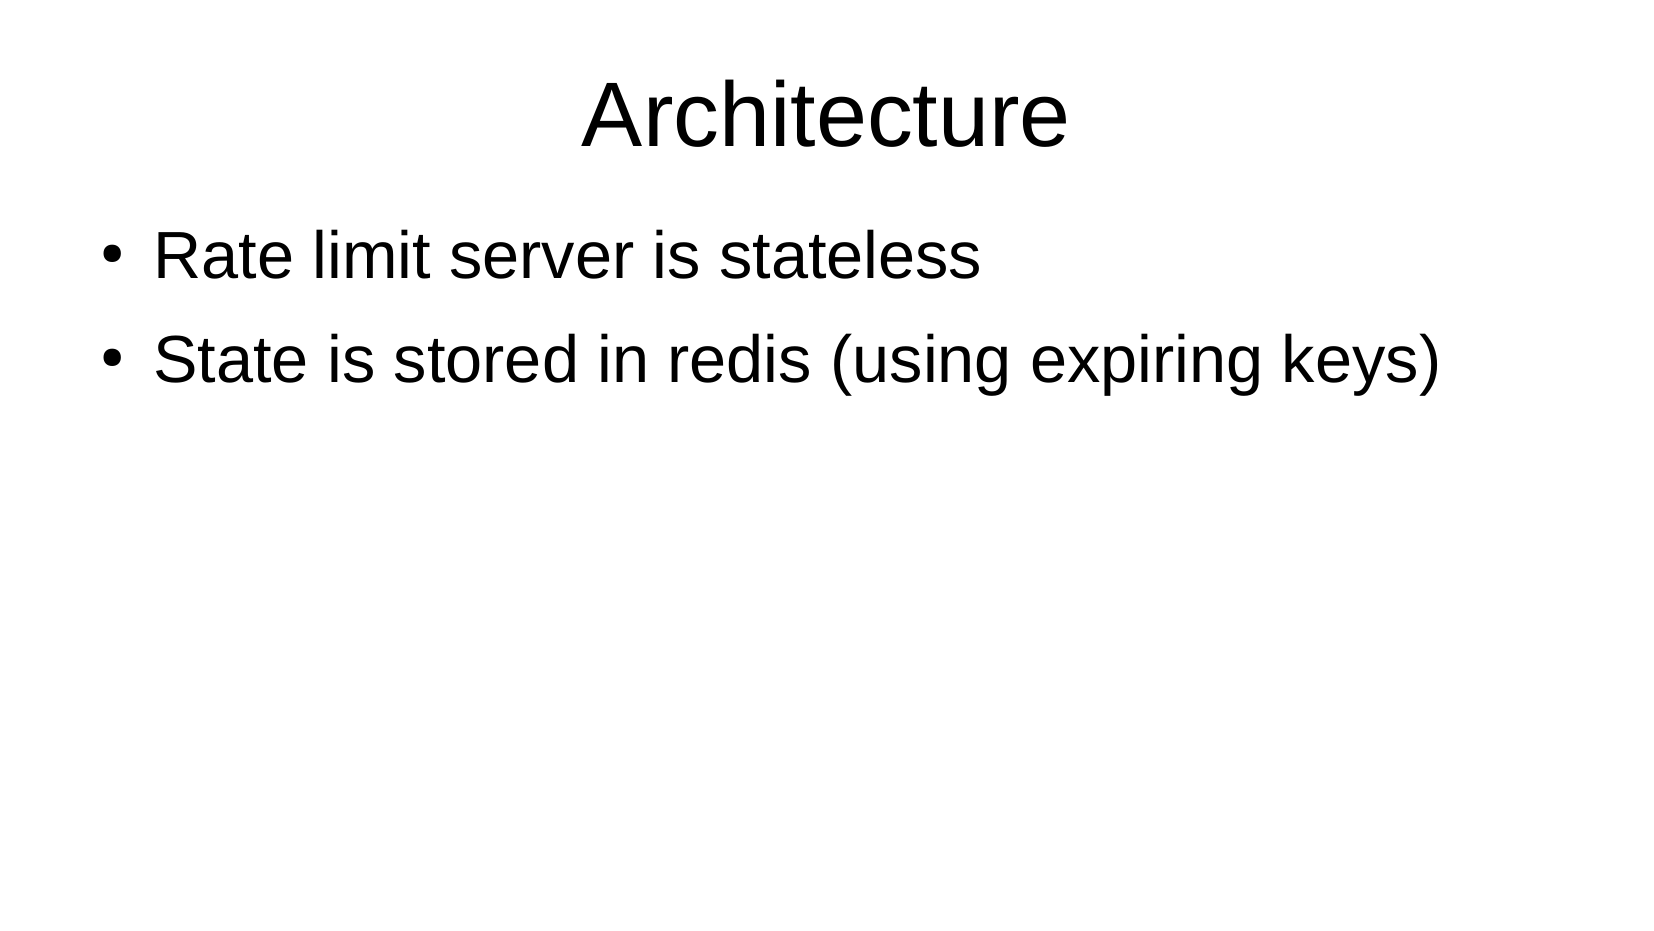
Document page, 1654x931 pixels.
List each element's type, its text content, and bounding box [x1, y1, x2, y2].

title Architecture [82, 37, 1571, 193]
list Rate limit server is stateless State is stored in redis (using expiring keys) [82, 217, 1571, 758]
